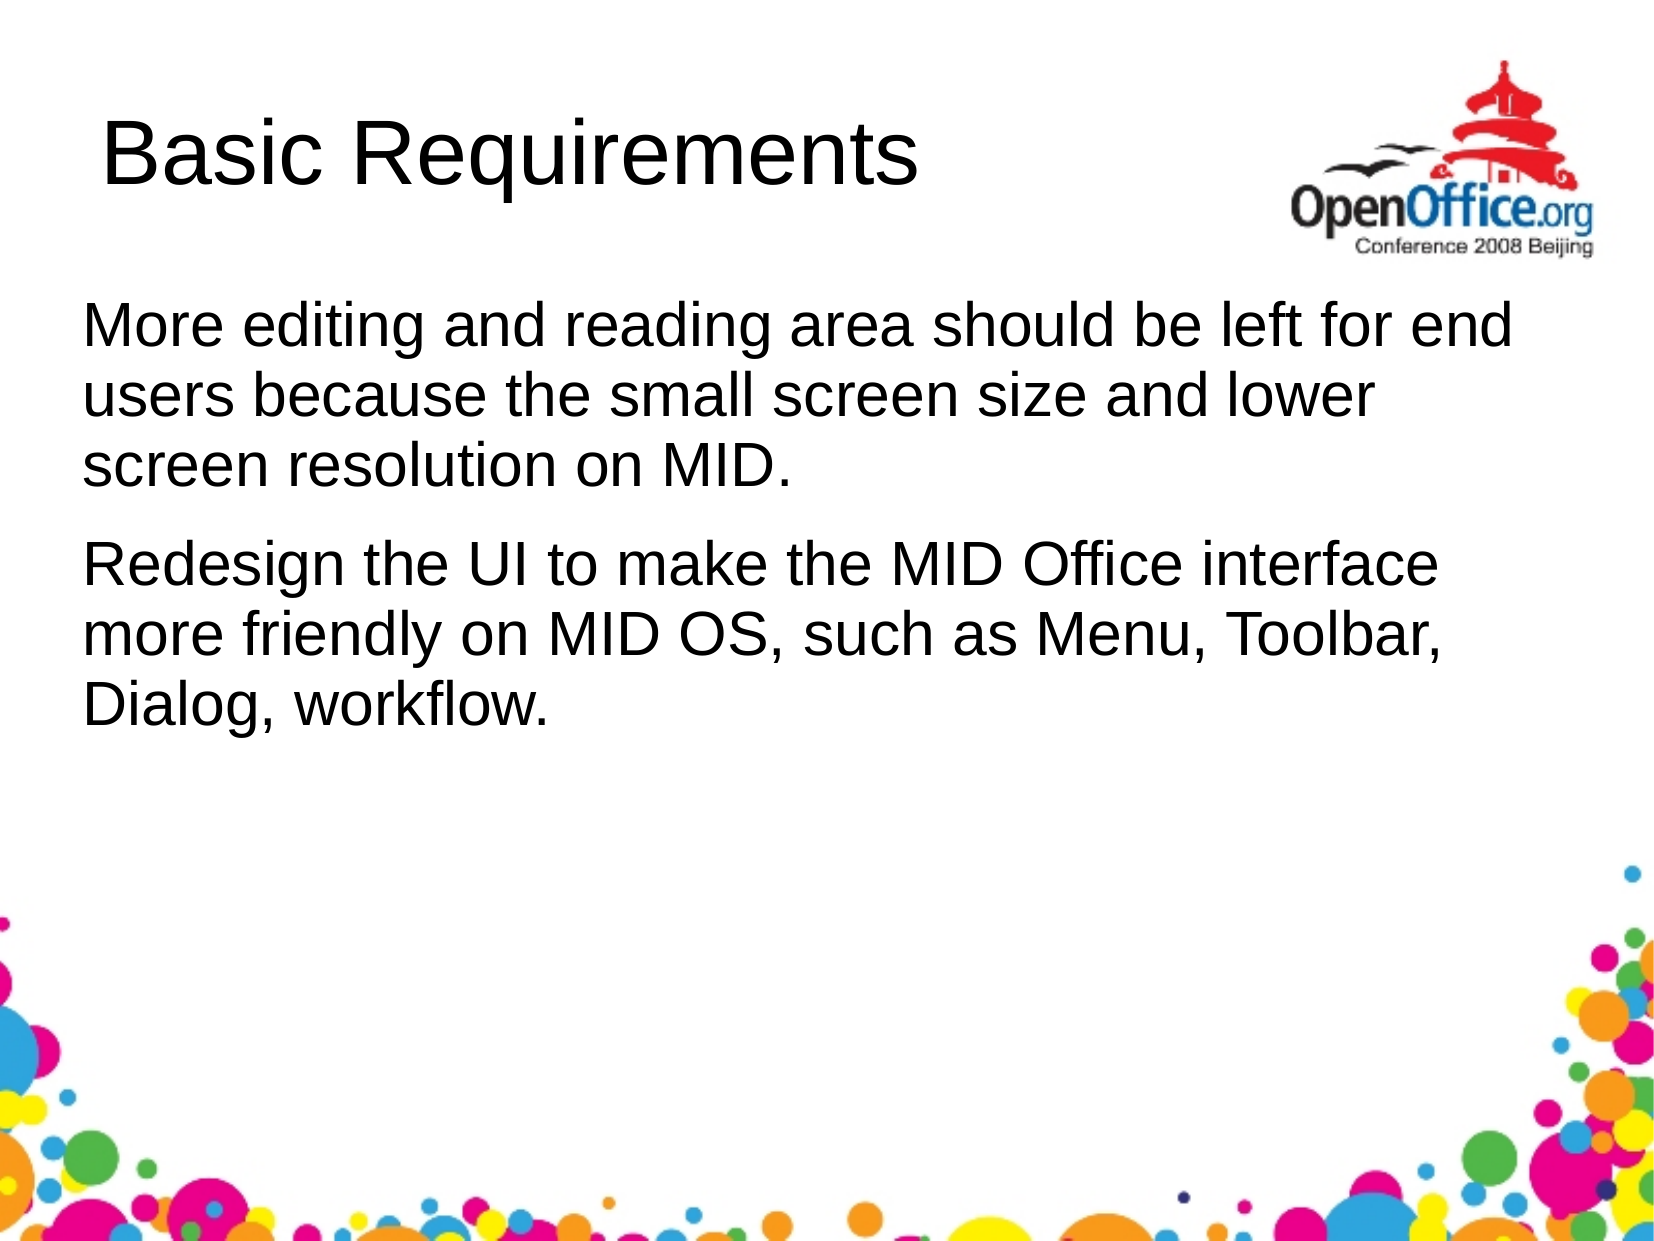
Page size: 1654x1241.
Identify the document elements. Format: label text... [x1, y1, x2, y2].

picture [0, 0, 1654, 1241]
list More editing and reading area should be left for end users because the small screen size and lower screen resolution on MID. Redesign the UI to make the MID Office interface more friendly on MID OS, such as Menu, Toolbar, Dialog, workflow. [82, 290, 1571, 1094]
title Basic Requirements [82, 49, 1571, 257]
